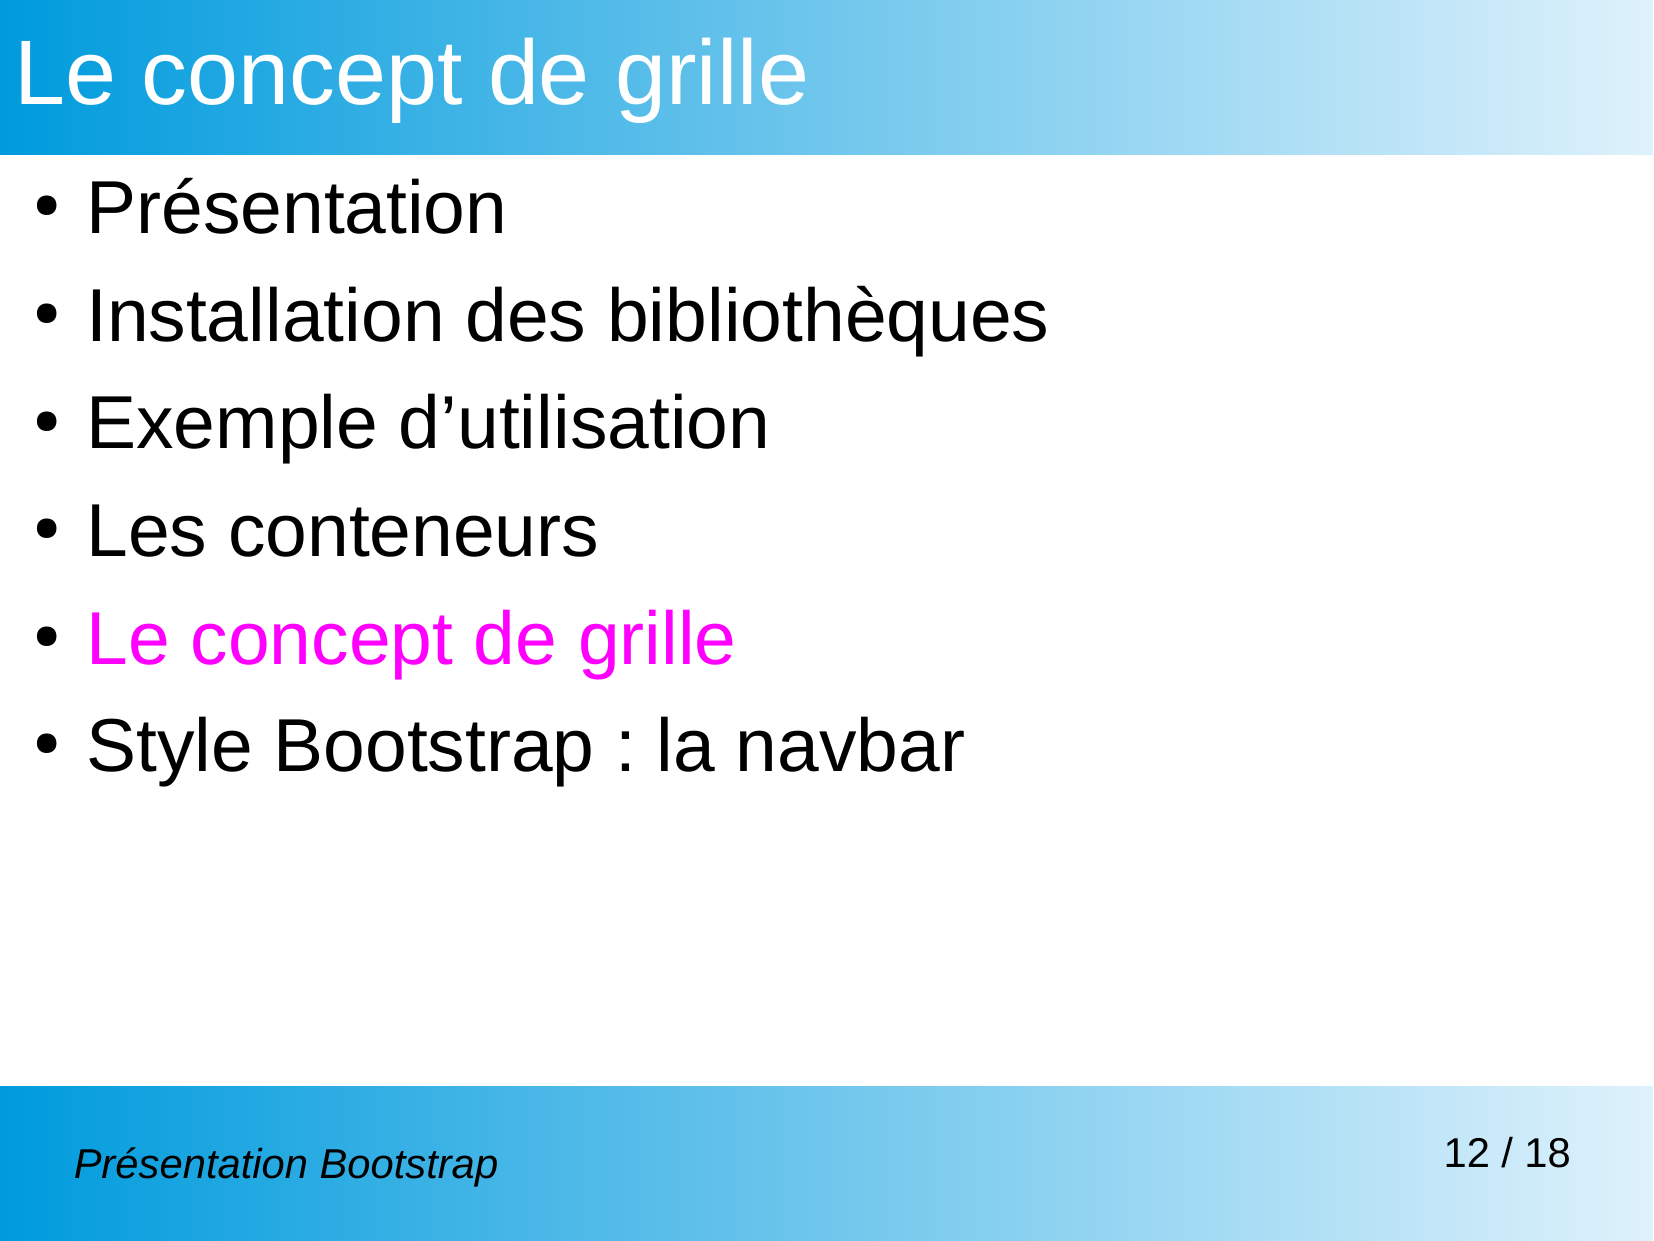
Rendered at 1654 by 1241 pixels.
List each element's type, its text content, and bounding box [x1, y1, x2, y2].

title Le concept de grille [14, 20, 1503, 126]
text_box Présentation Installation des bibliothèques Exemple d’utilisation Les conteneurs Le concept de grille Style Bootstrap : la navbar [15, 165, 1594, 980]
